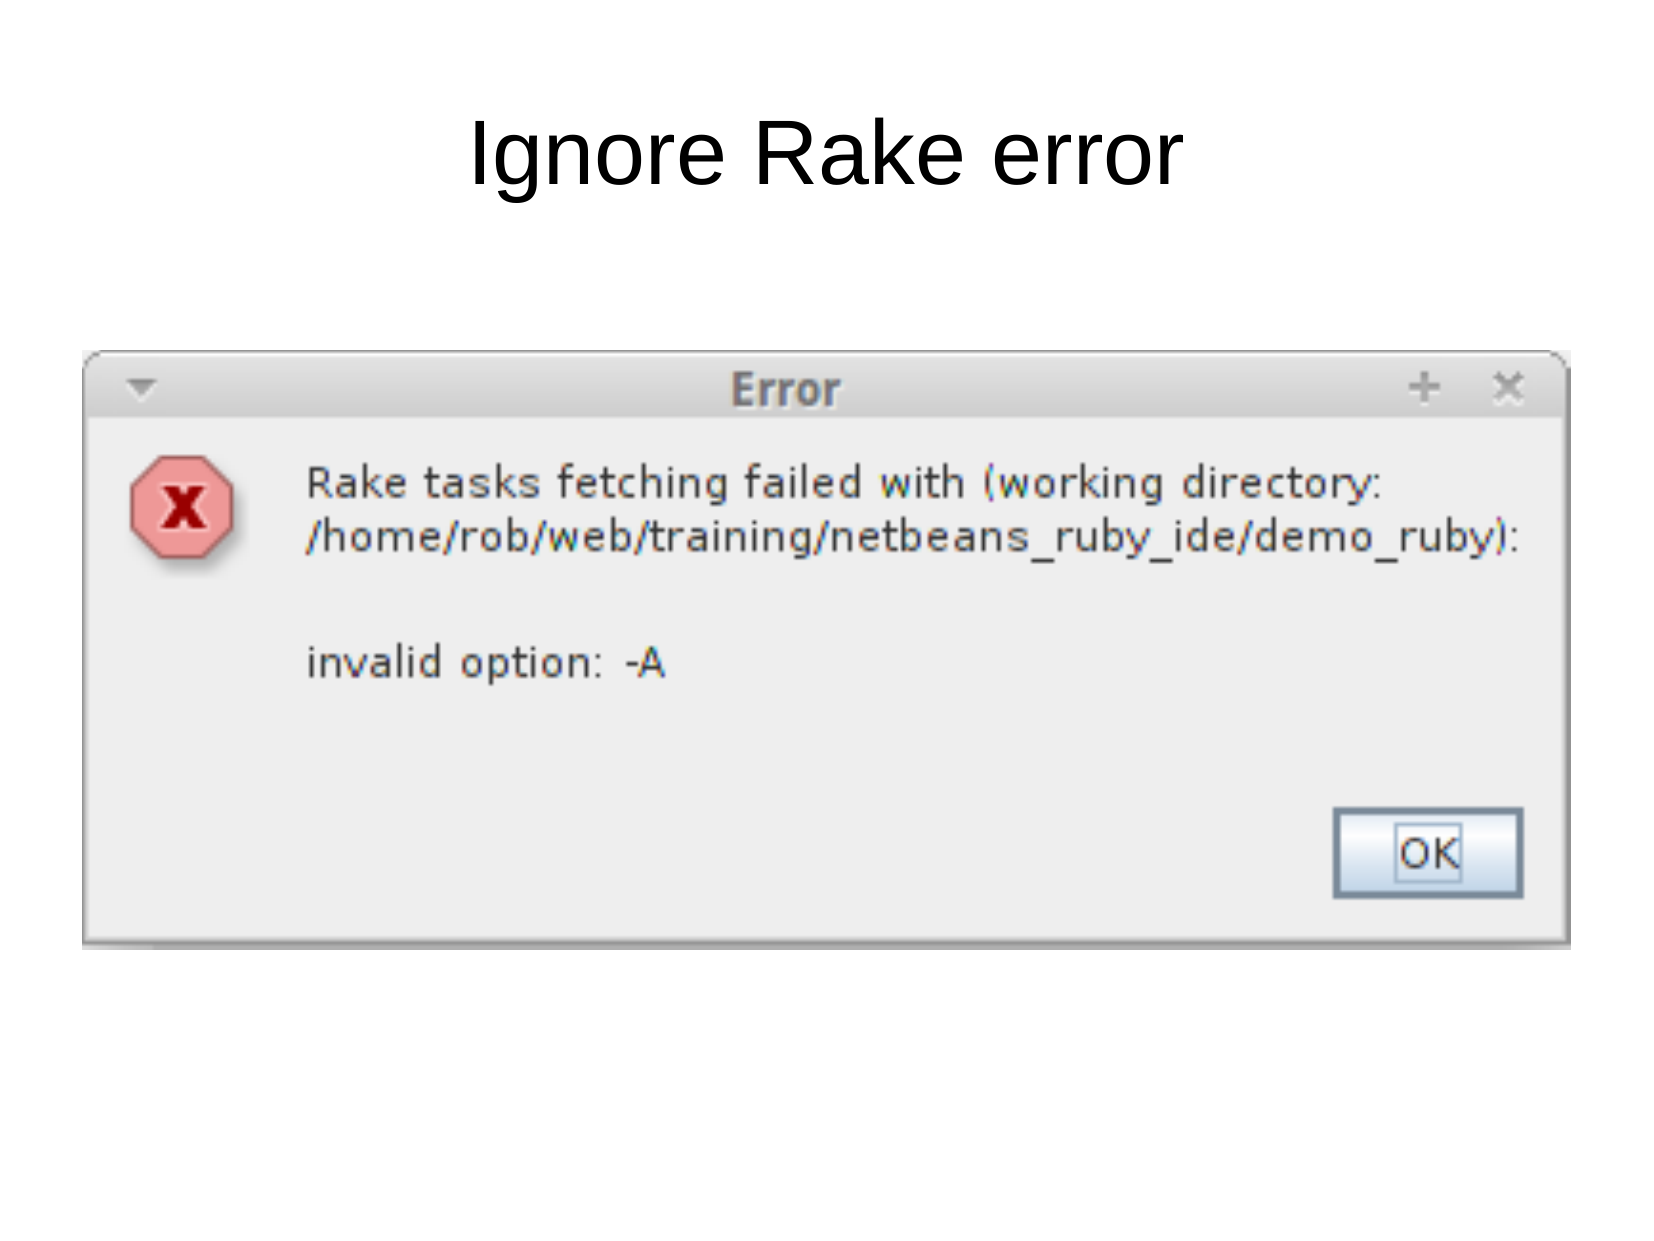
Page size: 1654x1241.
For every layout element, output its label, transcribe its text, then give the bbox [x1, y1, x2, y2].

title Ignore Rake error [82, 49, 1571, 257]
picture [82, 350, 1571, 950]
